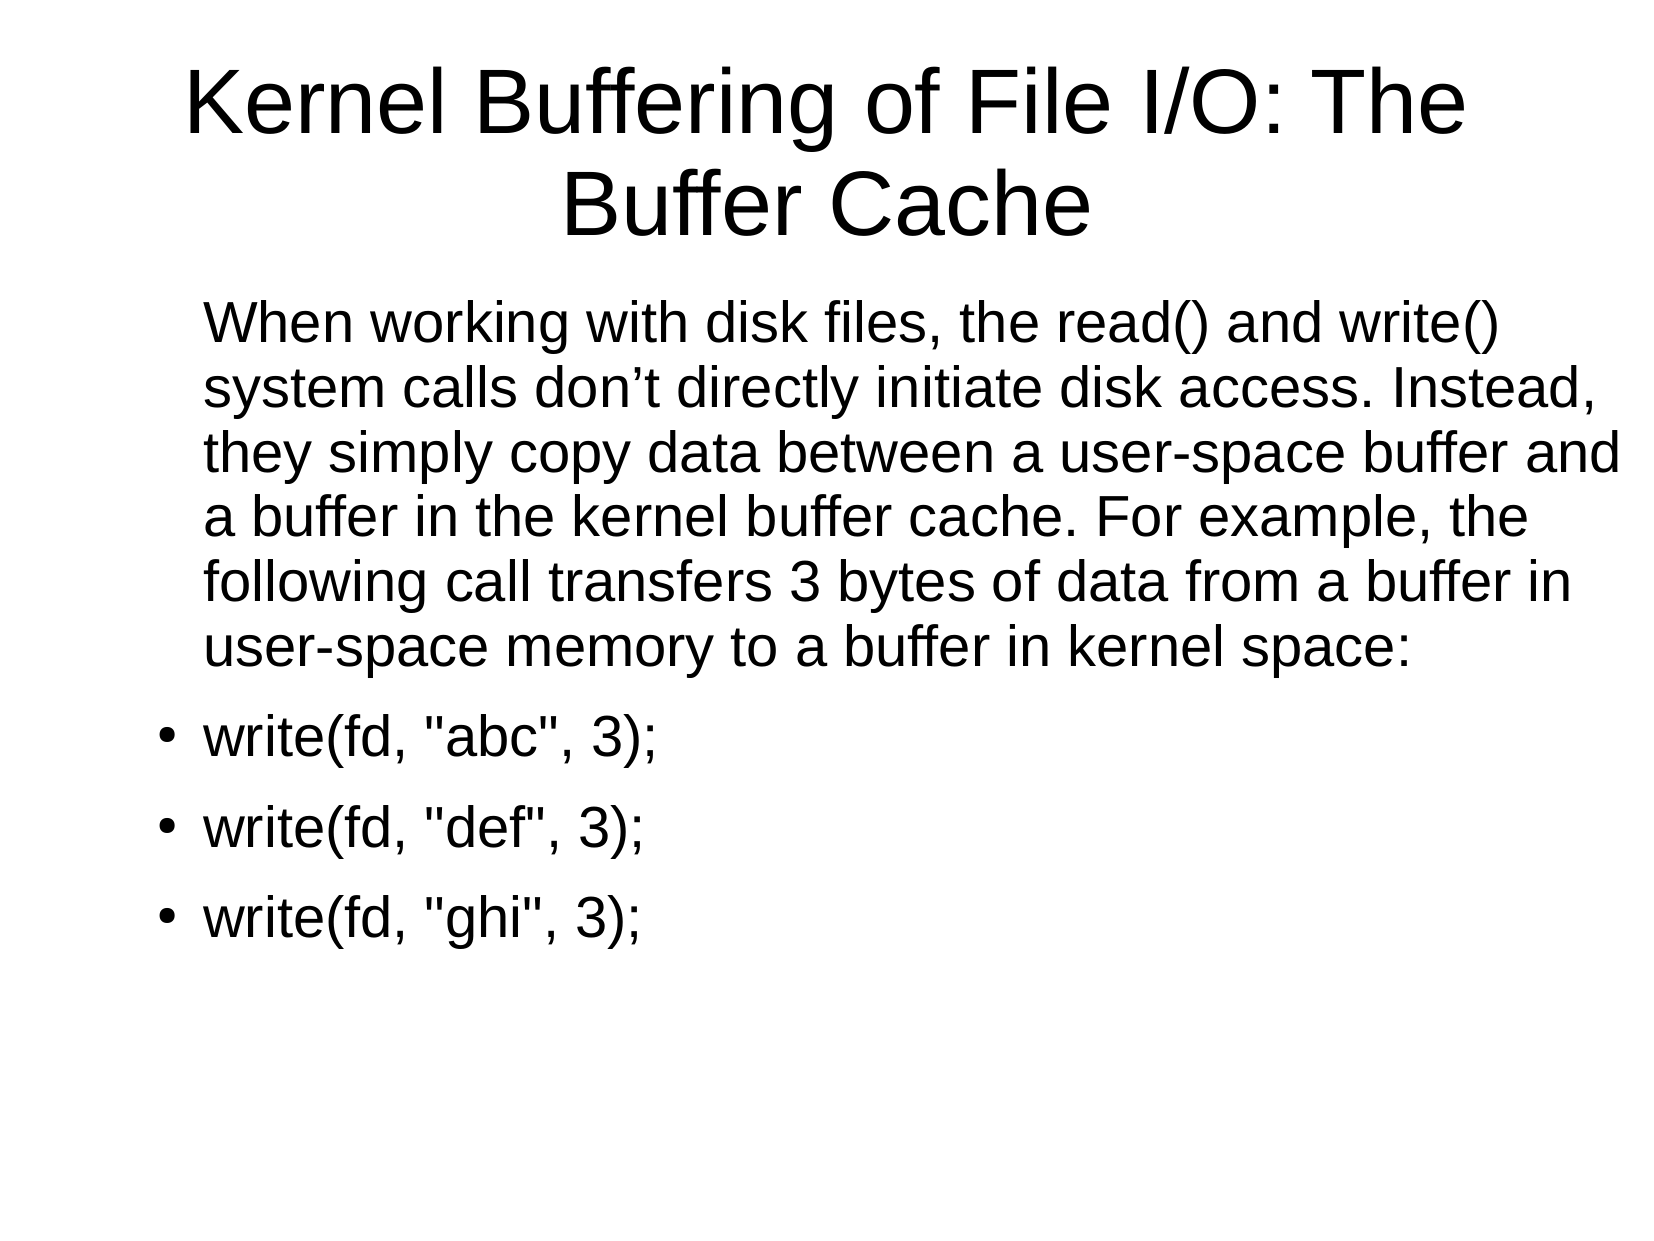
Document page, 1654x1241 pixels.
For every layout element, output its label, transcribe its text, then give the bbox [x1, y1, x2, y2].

list When working with disk files, the read() and write() system calls don’t directly initiate disk access. Instead, they simply copy data between a user-space buffer and a buffer in the kernel buffer cache. For example, the following call transfers 3 bytes of data from a buffer in user-space memory to a buffer in kernel space: write(fd, "abc", 3); write(fd, "def", 3); write(fd, "ghi", 3); [141, 290, 1630, 1010]
title Kernel Buffering of File I/O: The Buffer Cache [82, 49, 1571, 257]
